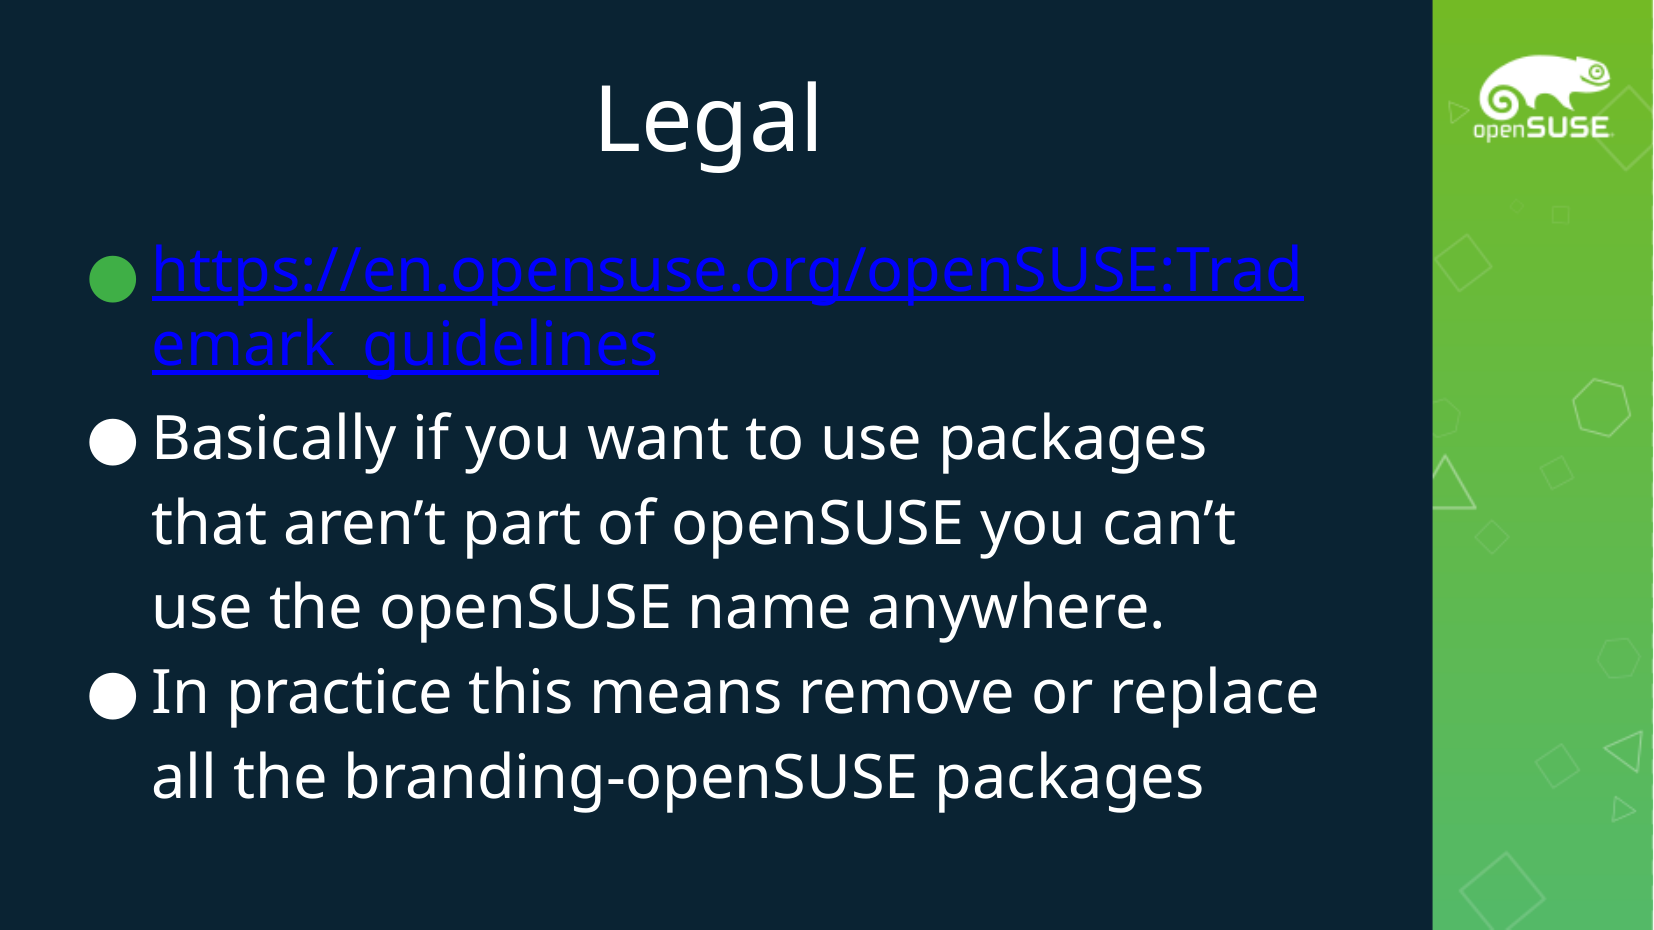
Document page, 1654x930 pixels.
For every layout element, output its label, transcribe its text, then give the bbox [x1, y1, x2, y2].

picture [0, 0, 1654, 930]
title Legal [82, 37, 1335, 193]
list https://en.opensuse.org/openSUSE:Trademark_guidelines Basically if you want to use packages that aren’t part of openSUSE you can’t use the openSUSE name anywhere. In practice this means remove or replace all the branding-openSUSE packages [82, 217, 1335, 814]
